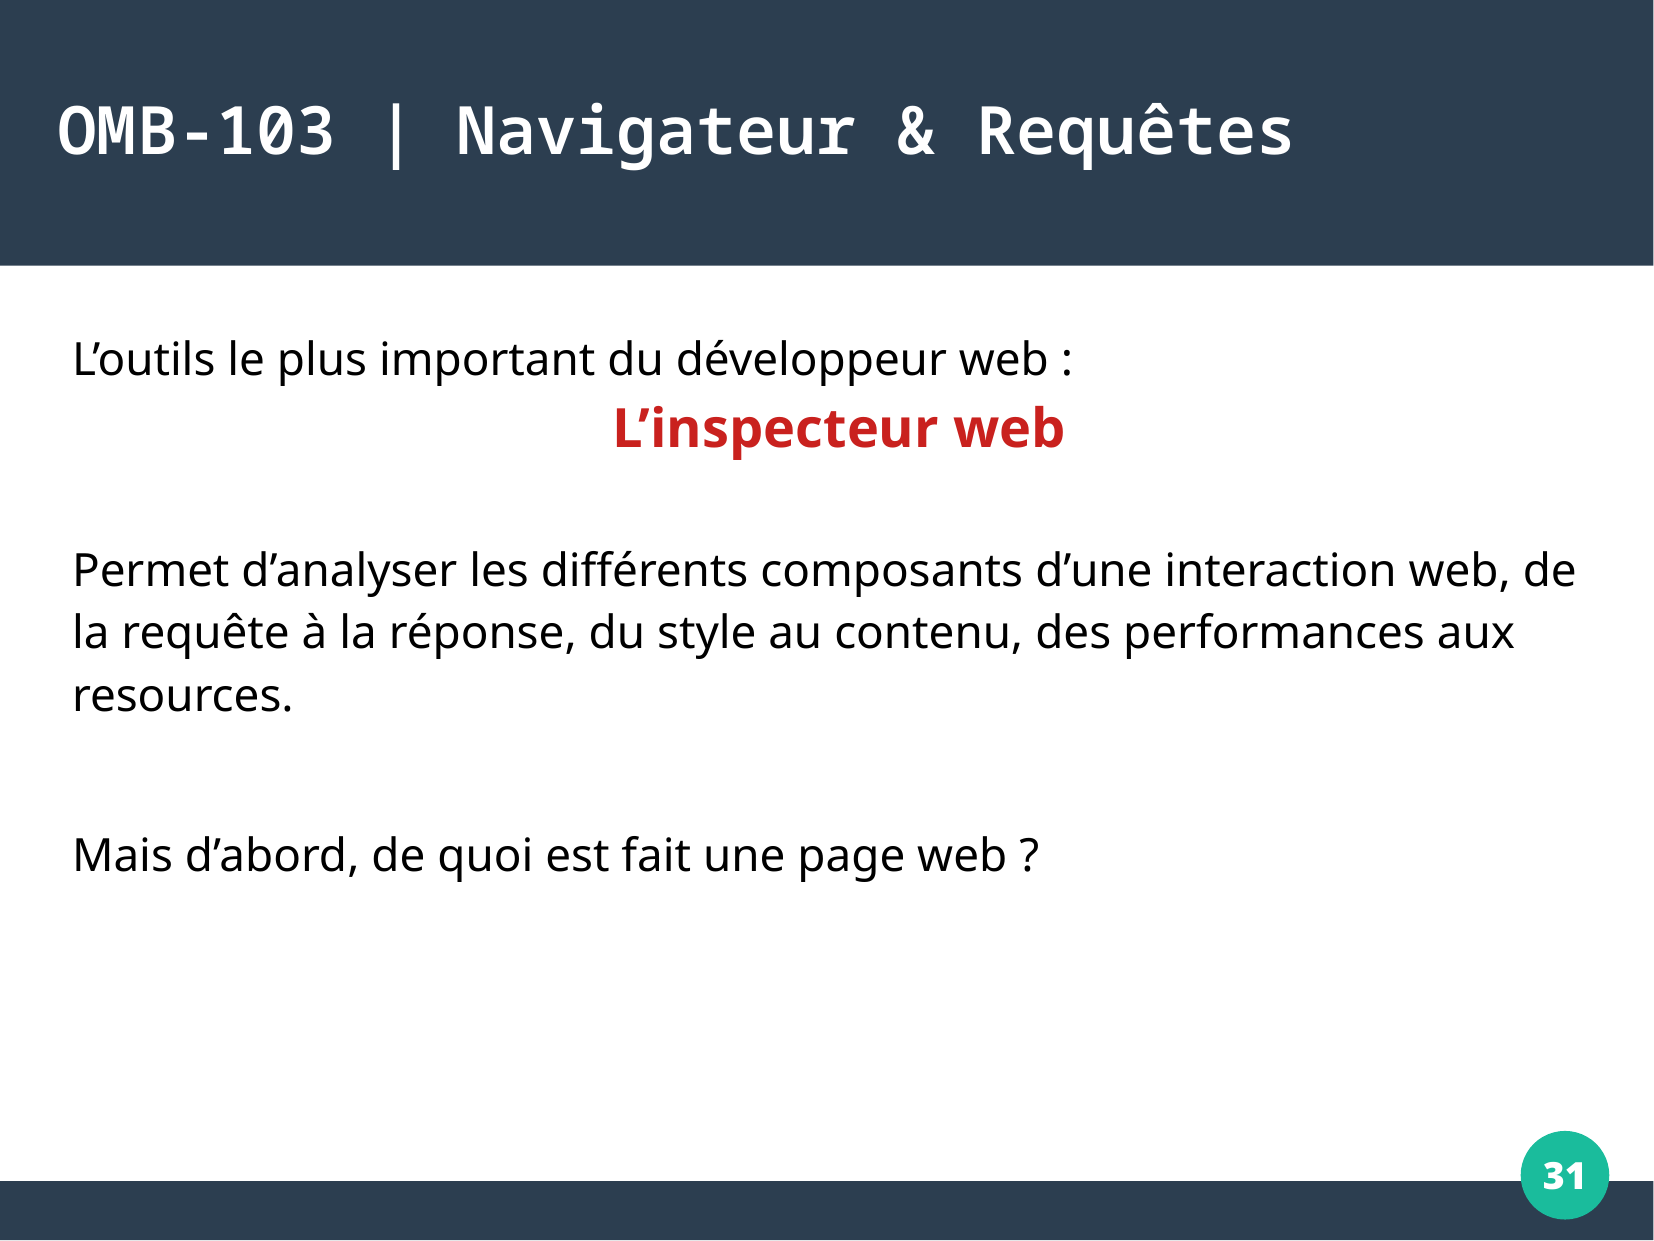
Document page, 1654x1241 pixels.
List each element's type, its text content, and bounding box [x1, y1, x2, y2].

text_box L’outils le plus important du développeur web : L’inspecteur web Permet d’analyser les différents composants d’une interaction web, de la requête à la réponse, du style au contenu, des performances aux resources. Mais d’abord, de quoi est fait une page web ? [57, 319, 1622, 1131]
title OMB-103 | Navigateur & Requêtes [57, 49, 1593, 207]
